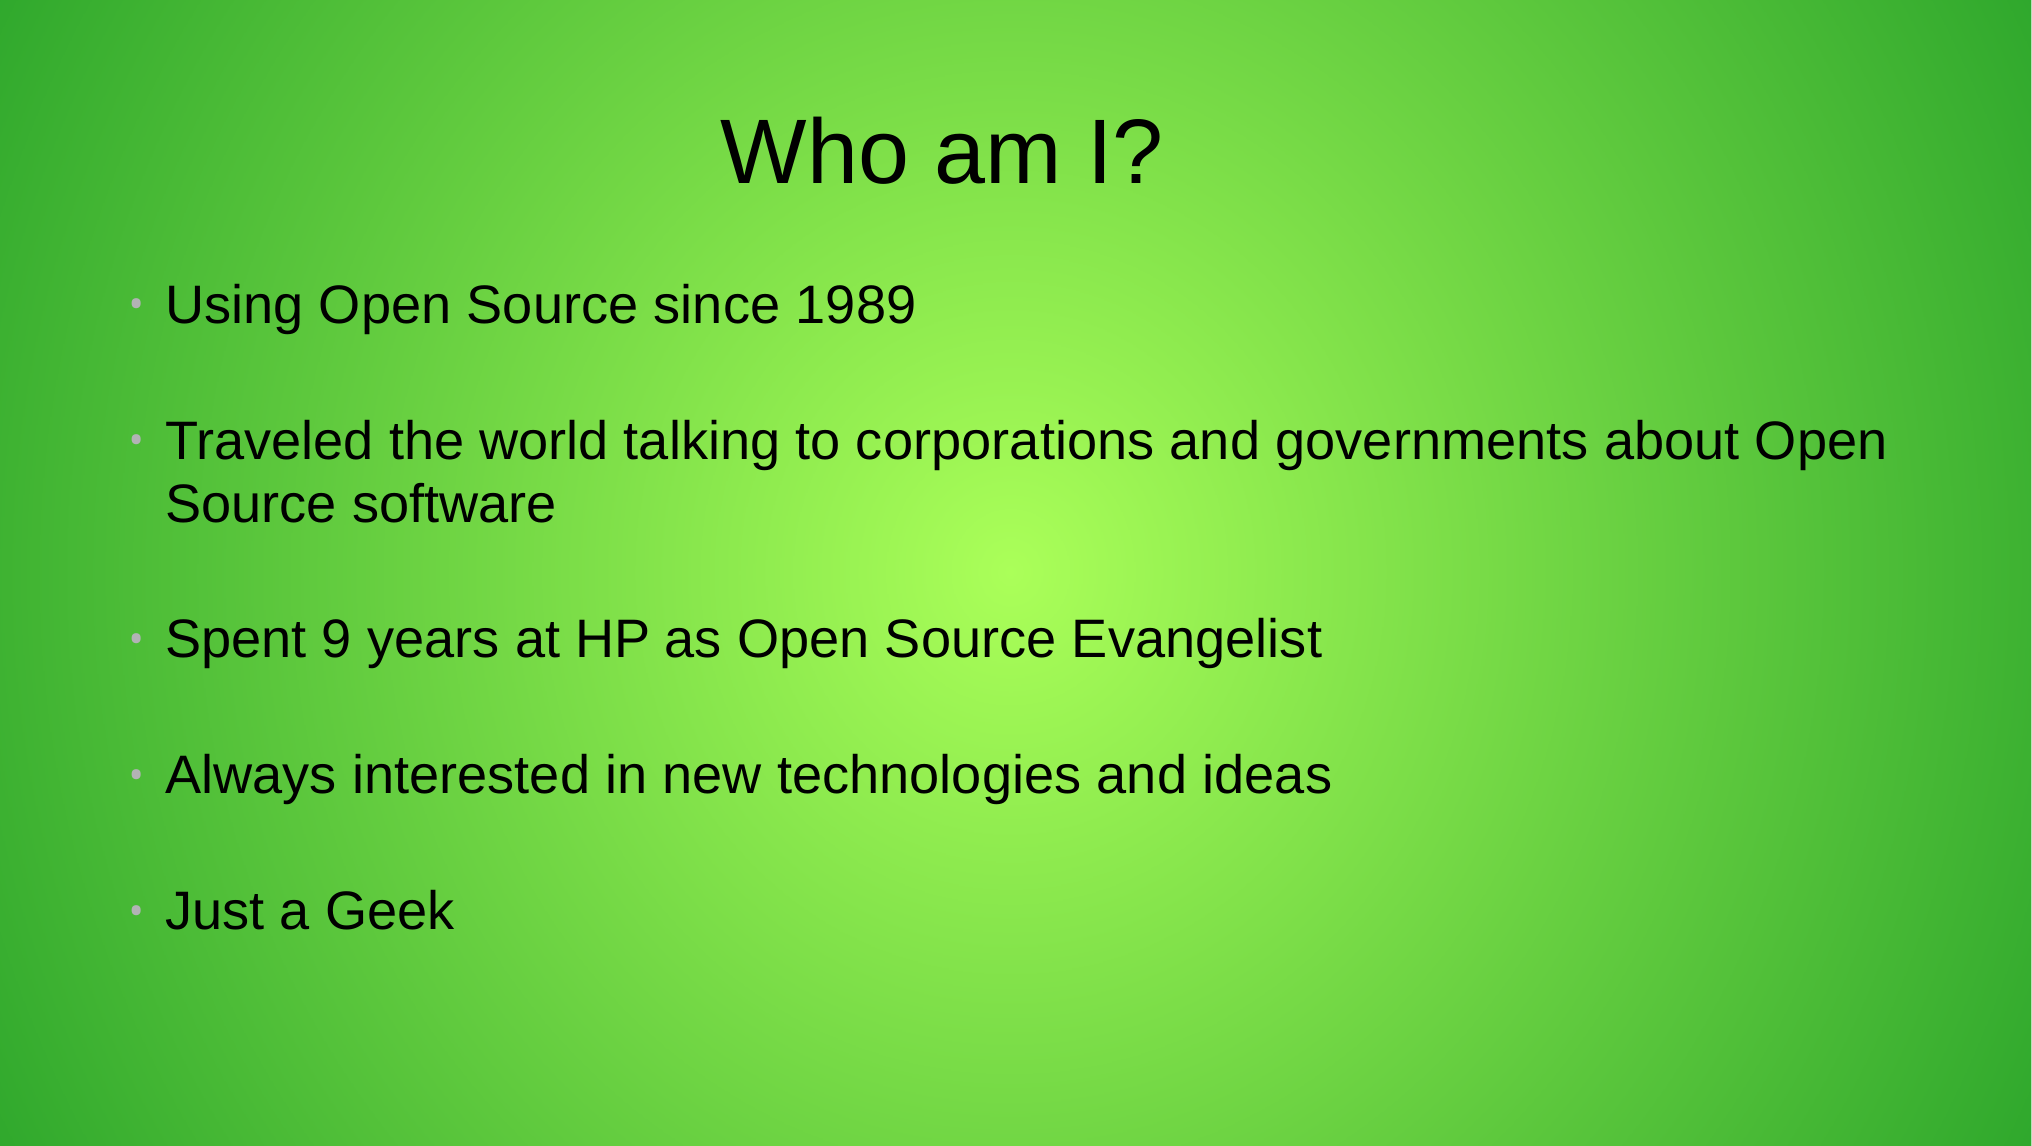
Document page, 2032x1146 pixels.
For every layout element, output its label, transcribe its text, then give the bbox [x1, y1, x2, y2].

picture [0, 0, 2032, 1146]
list Using Open Source since 1989 Traveled the world talking to corporations and governments about Open Source software Spent 9 years at HP as Open Source Evangelist Always interested in new technologies and ideas Just a Geek [113, 265, 1979, 1146]
title Who am I? [95, 18, 1791, 210]
